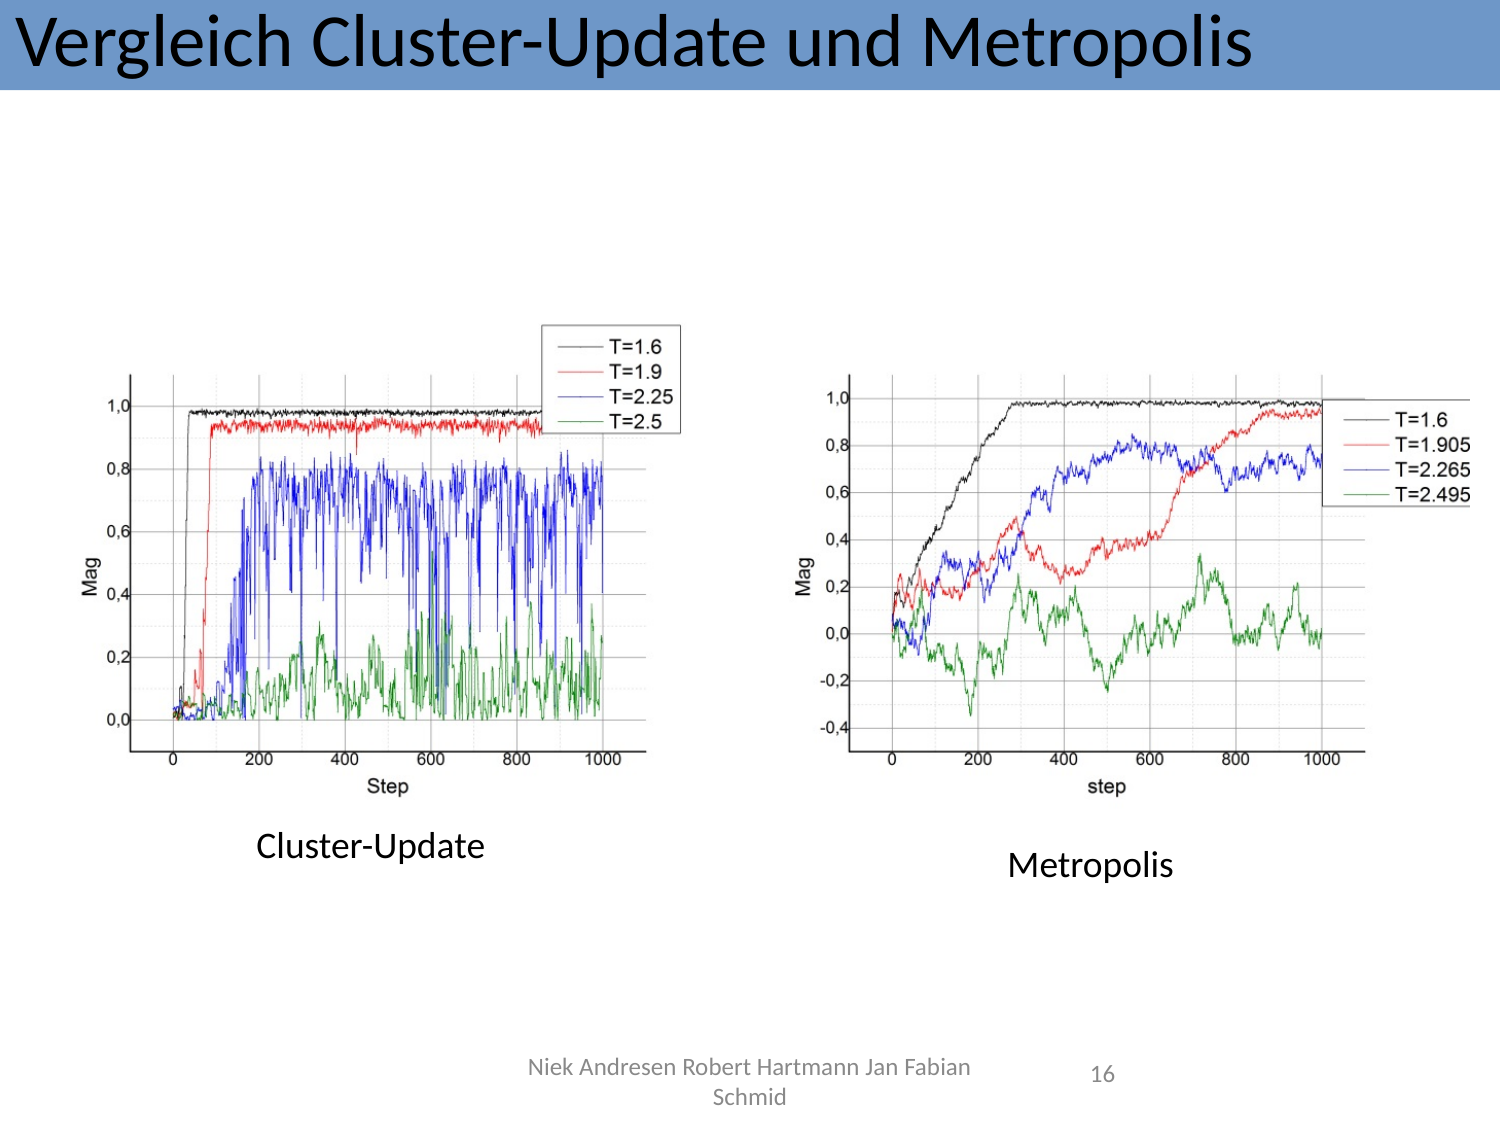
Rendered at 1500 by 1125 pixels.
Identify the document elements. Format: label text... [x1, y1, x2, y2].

text_box Niek Andresen Robert Hartmann Jan Fabian Schmid [512, 1042, 988, 1103]
text_box Metropolis [992, 832, 1192, 894]
text_box Cluster-Update [241, 813, 505, 875]
text_box 16 [1074, 1042, 1426, 1103]
picture [0, 314, 1470, 839]
text_box Vergleich Cluster-Update und Metropolis [0, 0, 1500, 91]
